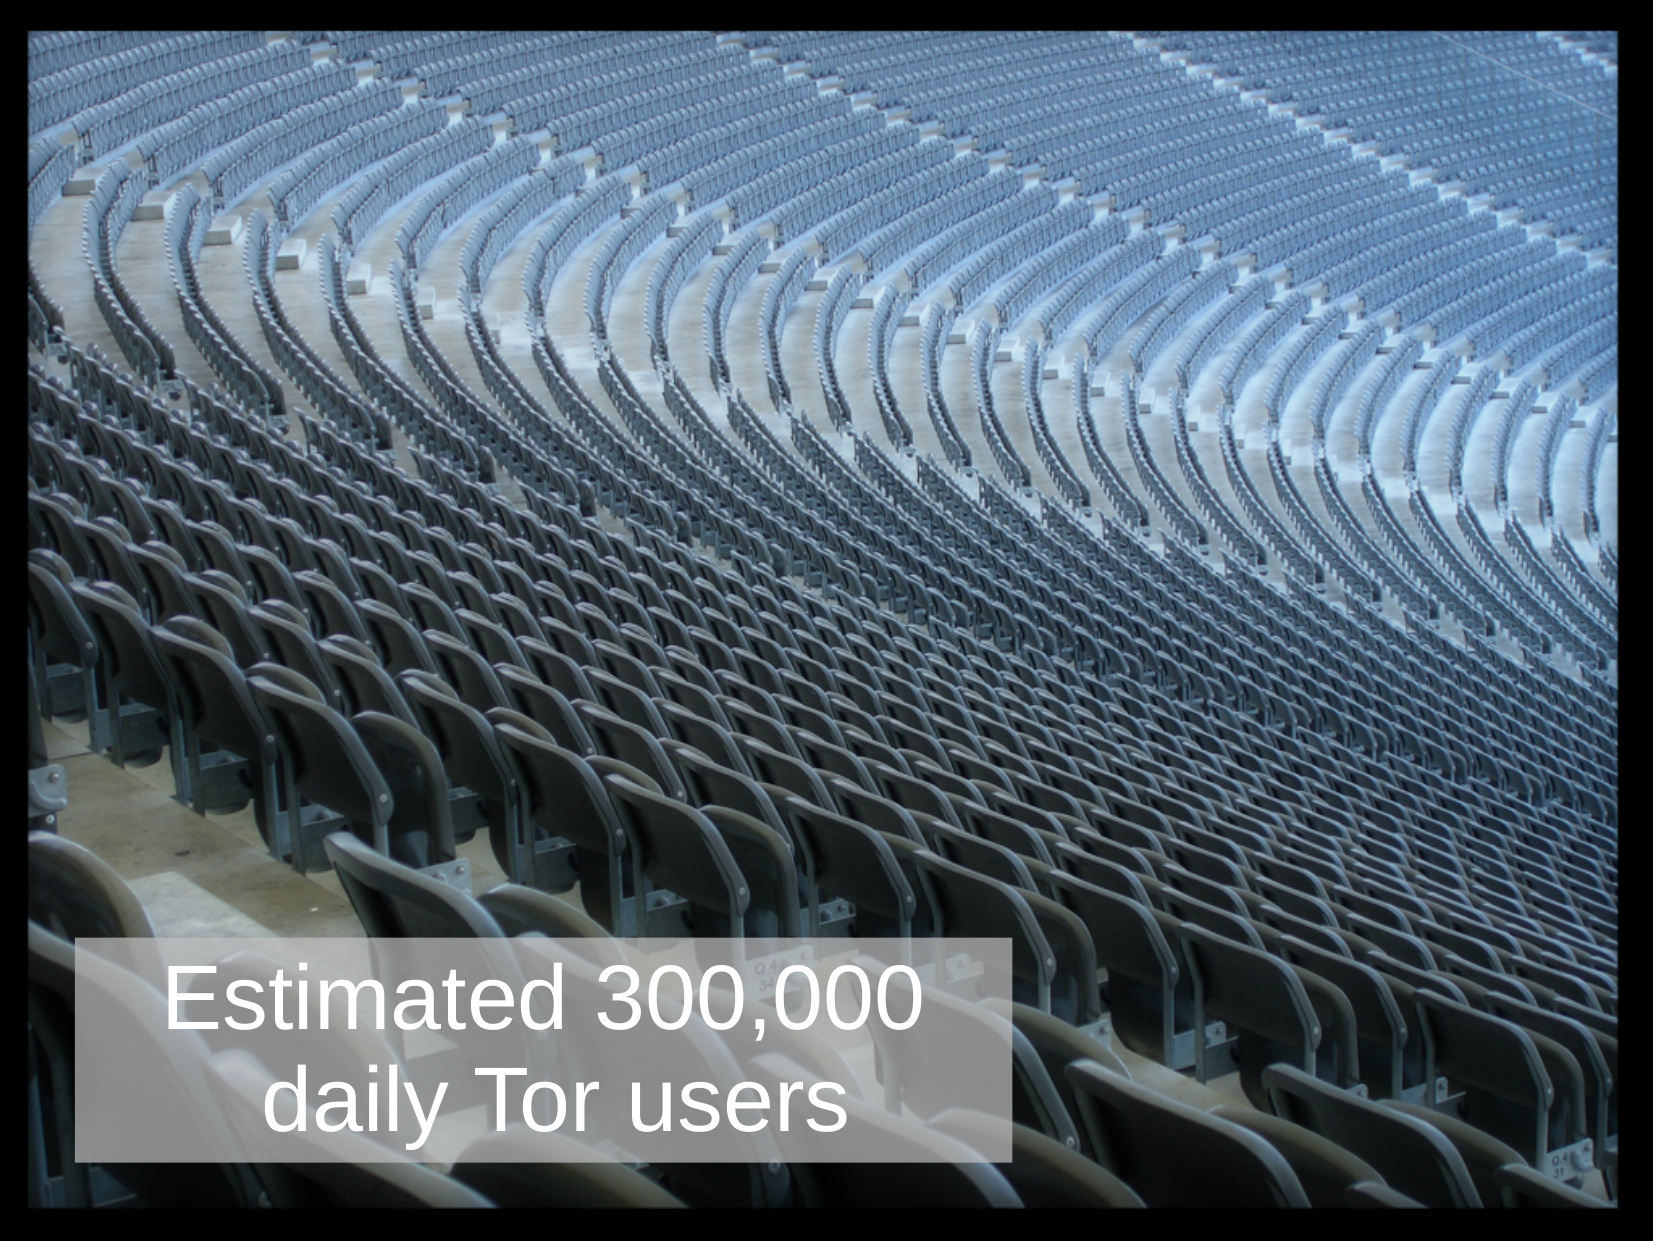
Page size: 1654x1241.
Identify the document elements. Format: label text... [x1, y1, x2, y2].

text_box [74, 937, 1013, 1163]
picture [0, 0, 1653, 1238]
title Estimated 300,000 daily Tor users [75, 946, 1013, 1152]
